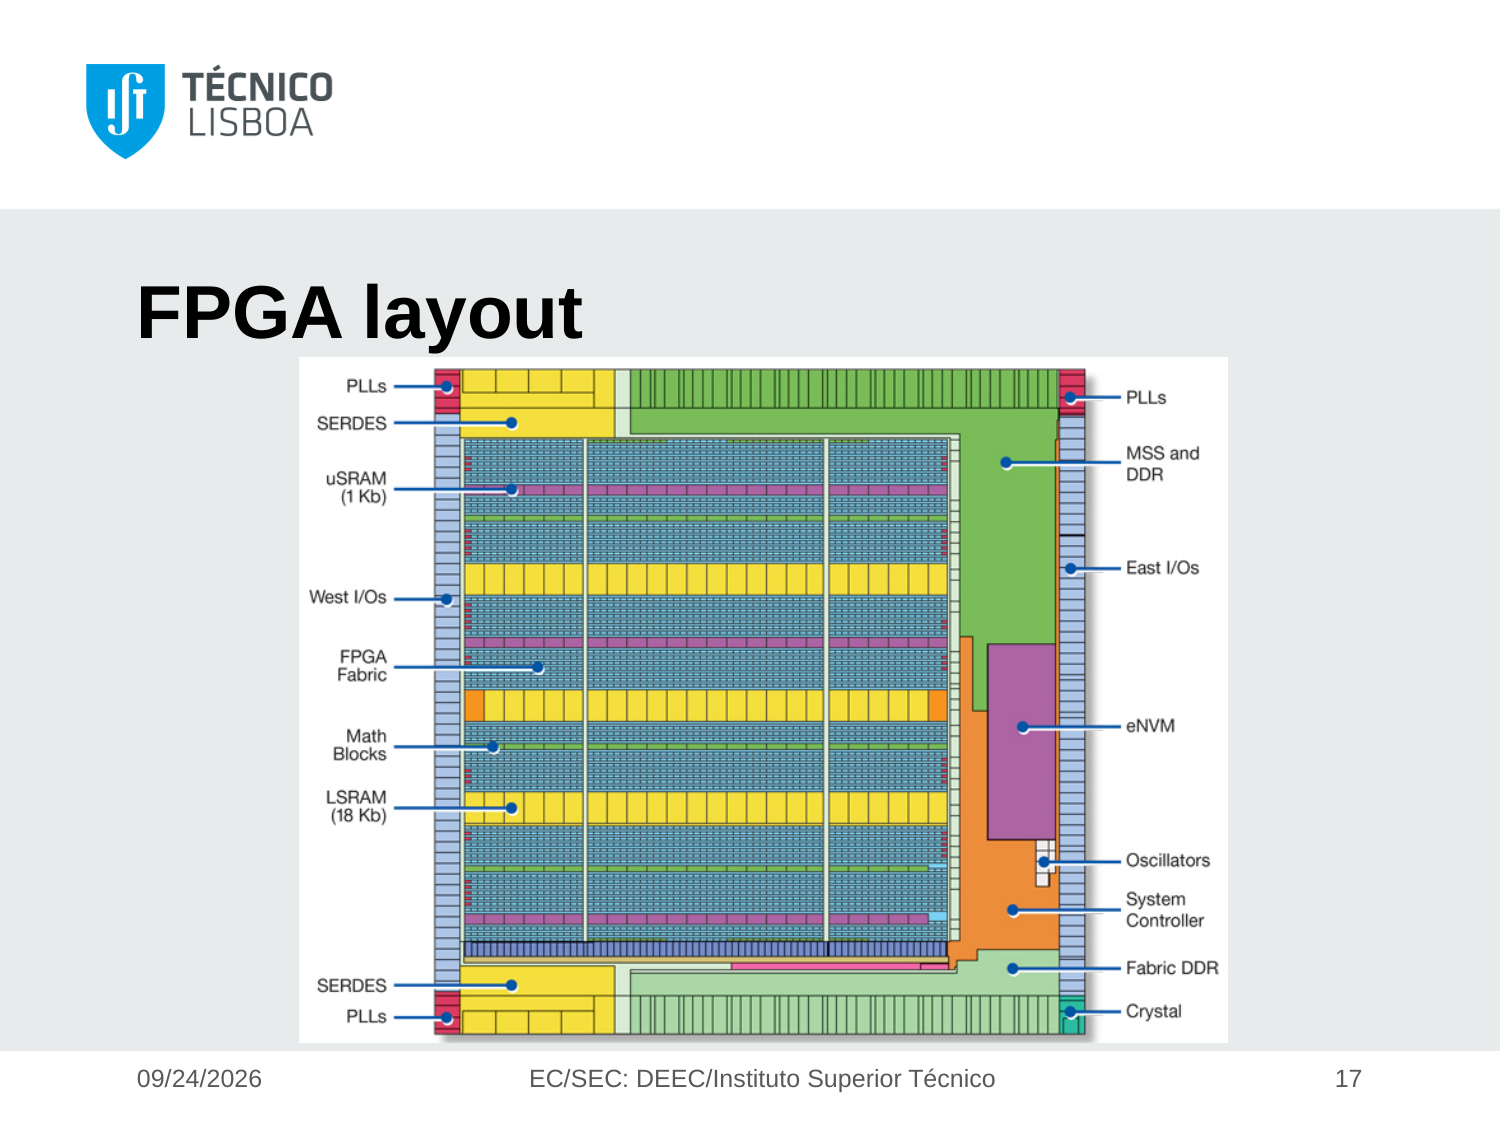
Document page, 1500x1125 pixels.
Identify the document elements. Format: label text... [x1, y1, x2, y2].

title FPGA layout [121, 237, 1378, 381]
slide_number 10/29/2020 [121, 1052, 425, 1103]
picture [0, 0, 1500, 1125]
footer EC/SEC: DEEC/Instituto Superior Técnico [512, 1052, 1021, 1103]
slide_number <number> [1077, 1052, 1378, 1103]
